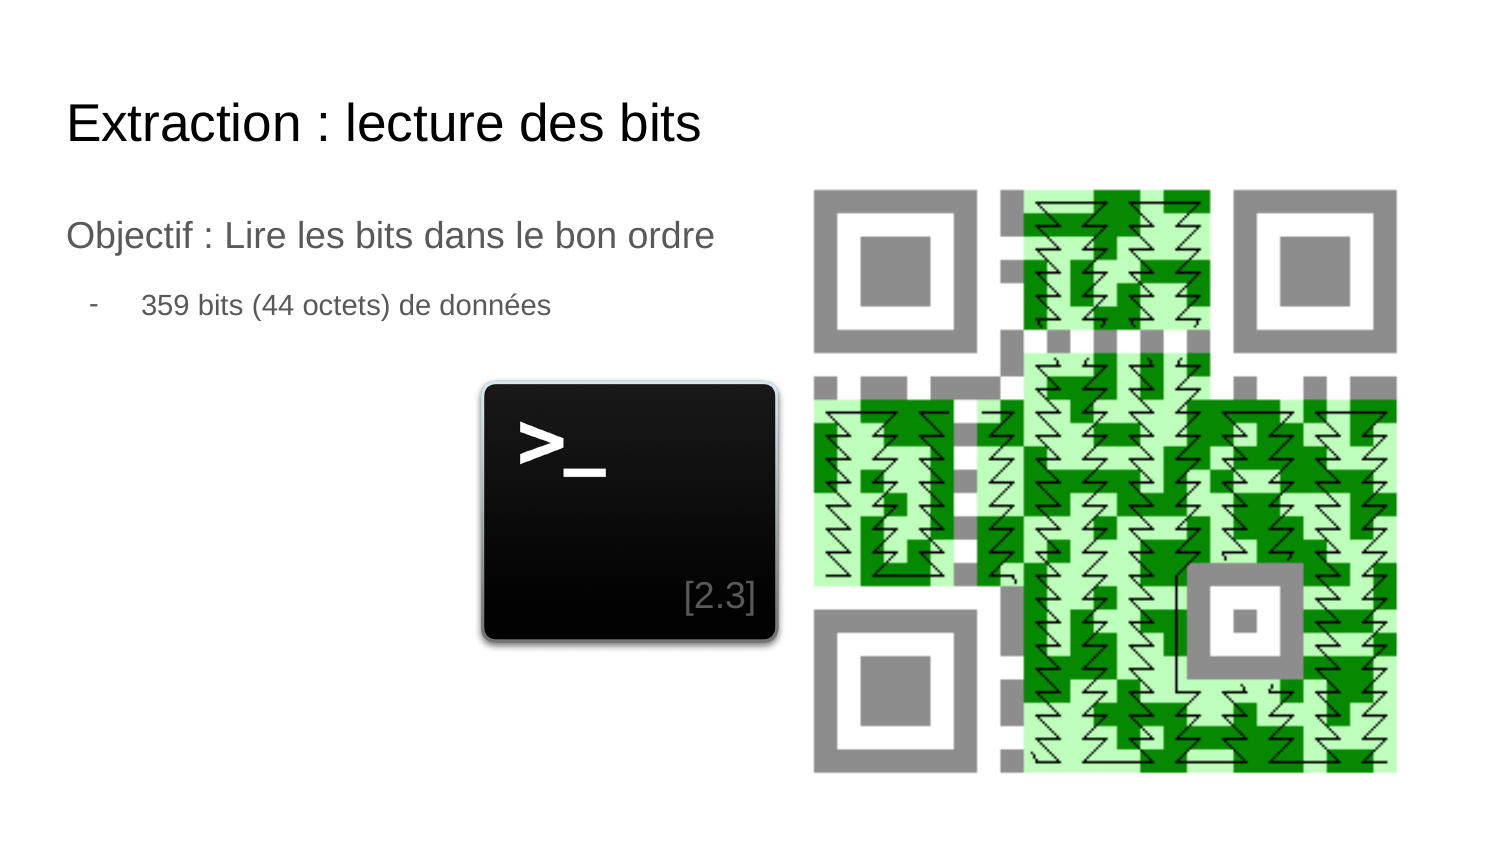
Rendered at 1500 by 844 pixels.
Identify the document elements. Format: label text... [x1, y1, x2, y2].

text_box [2.3] [668, 556, 776, 625]
list Objectif : Lire les bits dans le bon ordre 359 bits (44 octets) de données [51, 189, 768, 750]
picture [461, 144, 1444, 821]
title Extraction : lecture des bits [51, 72, 1449, 167]
